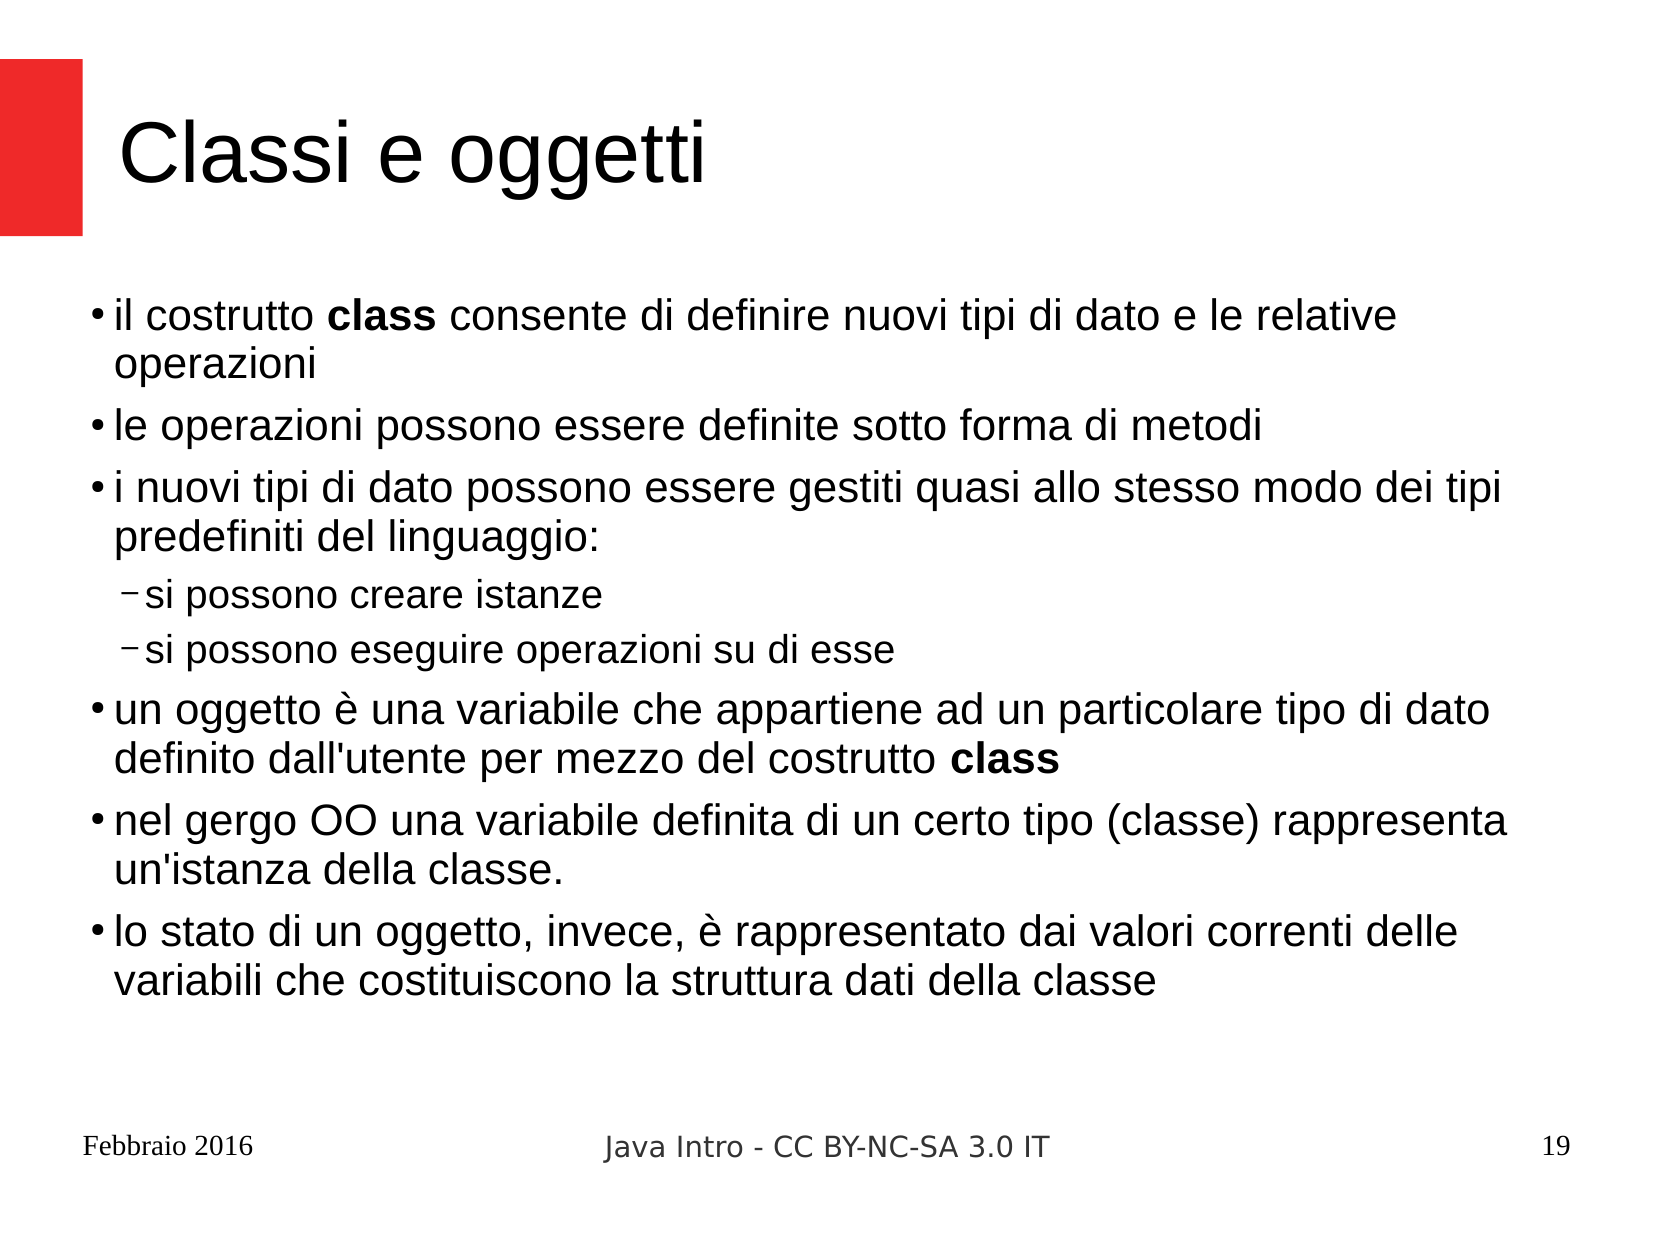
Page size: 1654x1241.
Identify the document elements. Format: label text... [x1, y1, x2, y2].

title Classi e oggetti [118, 49, 1607, 257]
list il costrutto class consente di definire nuovi tipi di dato e le relative operazioni le operazioni possono essere definite sotto forma di metodi i nuovi tipi di dato possono essere gestiti quasi allo stesso modo dei tipi predefiniti del linguaggio: si possono creare istanze si possono eseguire operazioni su di esse un oggetto è una variabile che appartiene ad un particolare tipo di dato definito dall'utente per mezzo del costrutto class nel gergo OO una variabile definita di un certo tipo (classe) rappresenta un'istanza della classe. lo stato di un oggetto, invece, è rappresentato dai valori correnti delle variabili che costituiscono la struttura dati della classe [82, 290, 1571, 1010]
